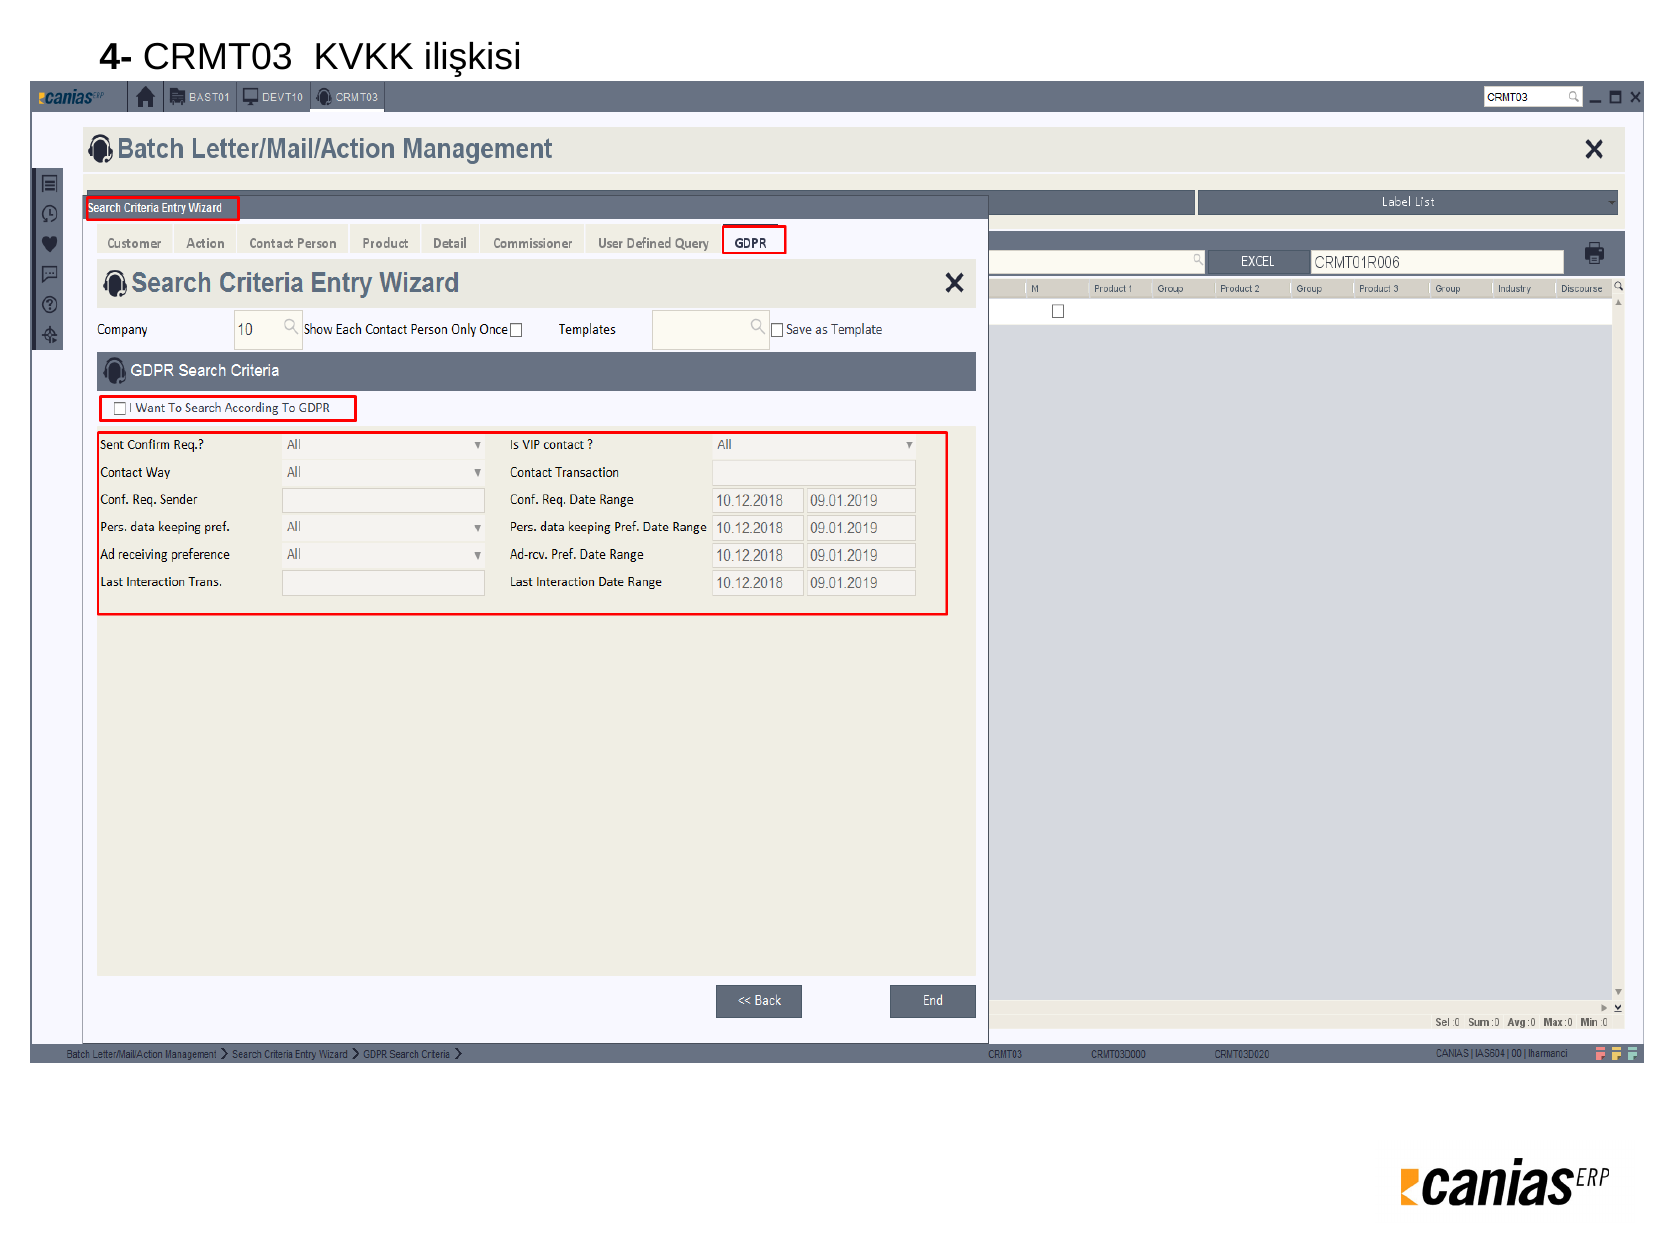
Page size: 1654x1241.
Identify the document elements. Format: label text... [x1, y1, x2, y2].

picture [30, 81, 1644, 1063]
picture [1375, 1140, 1635, 1223]
text_box 4- CRMT03 KVKK ilişkisi [10, 6, 1625, 65]
